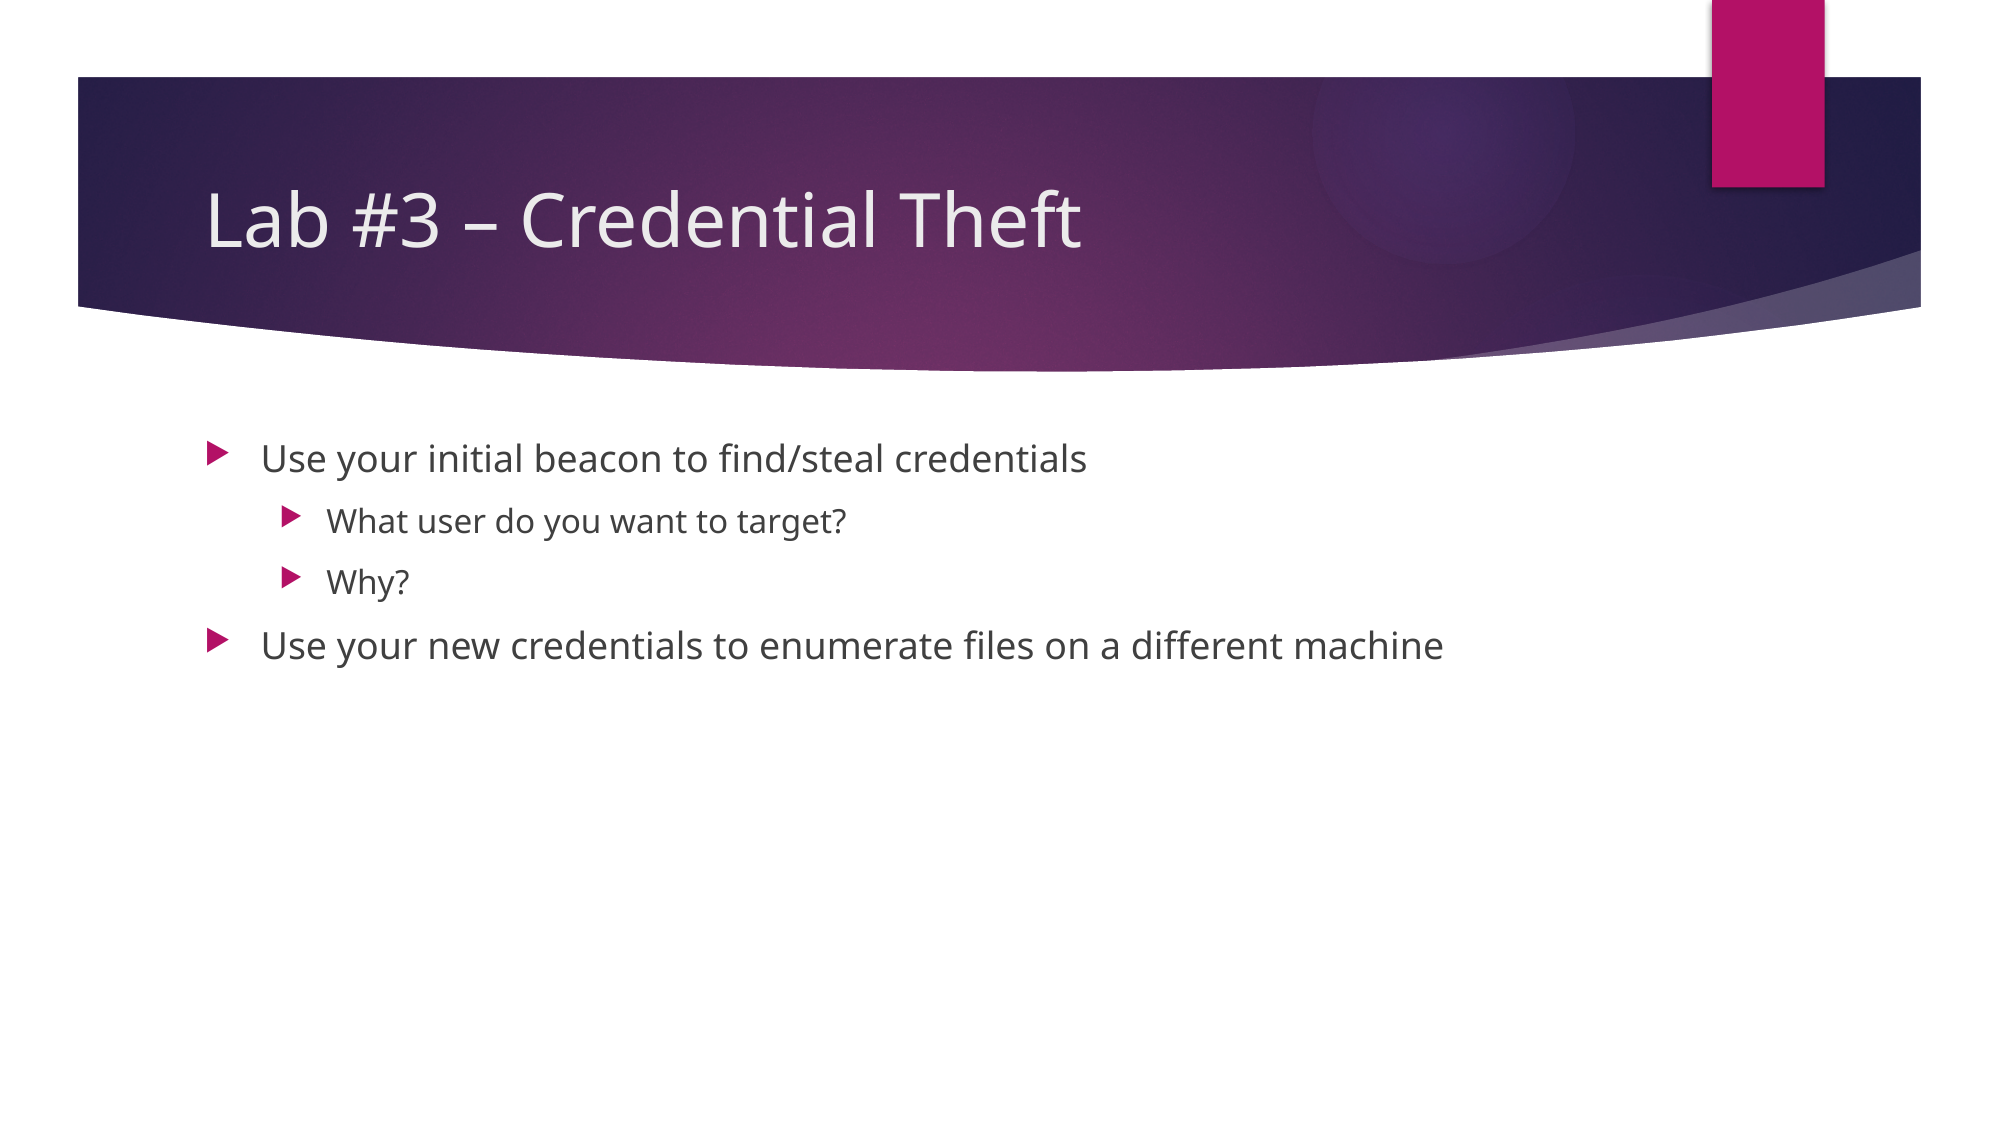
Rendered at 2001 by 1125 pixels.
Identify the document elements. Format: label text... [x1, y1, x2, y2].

picture [79, 78, 1920, 371]
list Use your initial beacon to find/steal credentials What user do you want to target? Why? Use your new credentials to enumerate files on a different machine [189, 427, 1638, 988]
title Lab #3 – Credential Theft [189, 159, 1627, 276]
title Now what? [1467, 300, 1788, 358]
